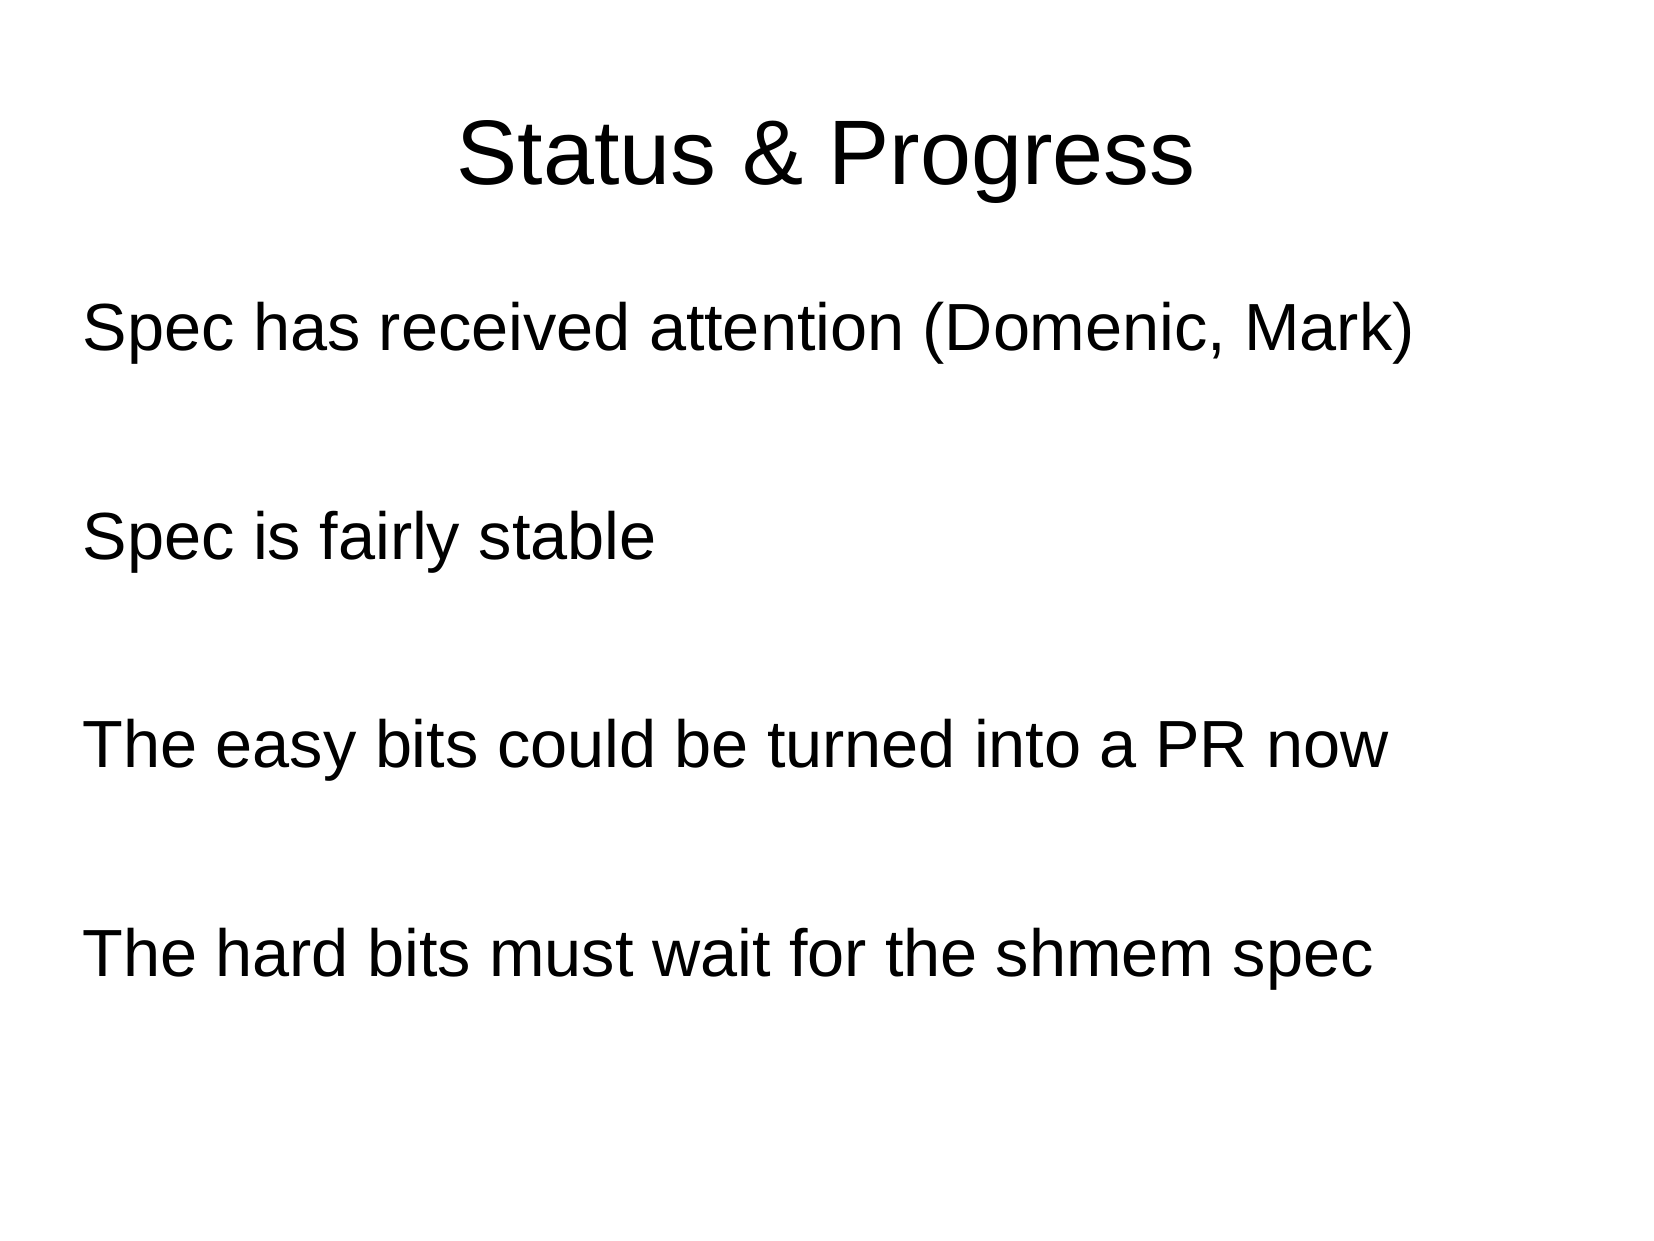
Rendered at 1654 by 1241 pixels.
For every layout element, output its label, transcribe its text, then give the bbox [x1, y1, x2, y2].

title Status & Progress [82, 49, 1571, 257]
list Spec has received attention (Domenic, Mark) Spec is fairly stable The easy bits could be turned into a PR now The hard bits must wait for the shmem spec [82, 290, 1571, 1064]
